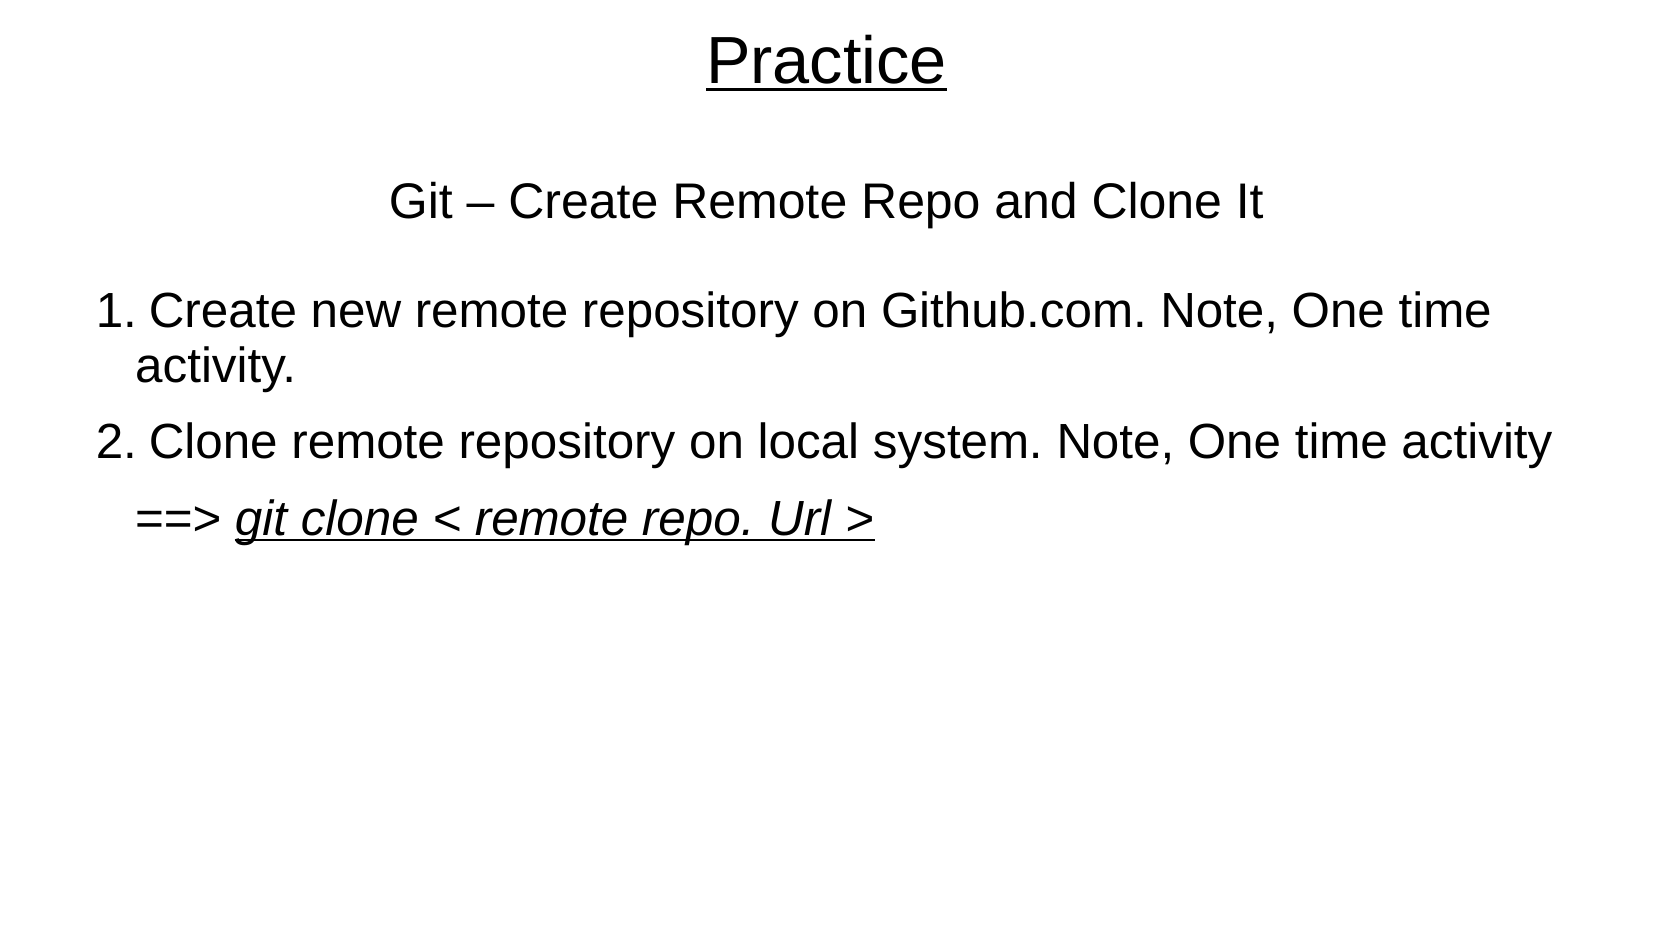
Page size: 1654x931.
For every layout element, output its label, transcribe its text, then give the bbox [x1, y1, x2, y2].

list Create new remote repository on Github.com. Note, One time activity. Clone remote repository on local system. Note, One time activity ==> git clone < remote repo. Url > [82, 282, 1571, 594]
title Practice Git – Create Remote Repo and Clone It [82, 23, 1571, 282]
